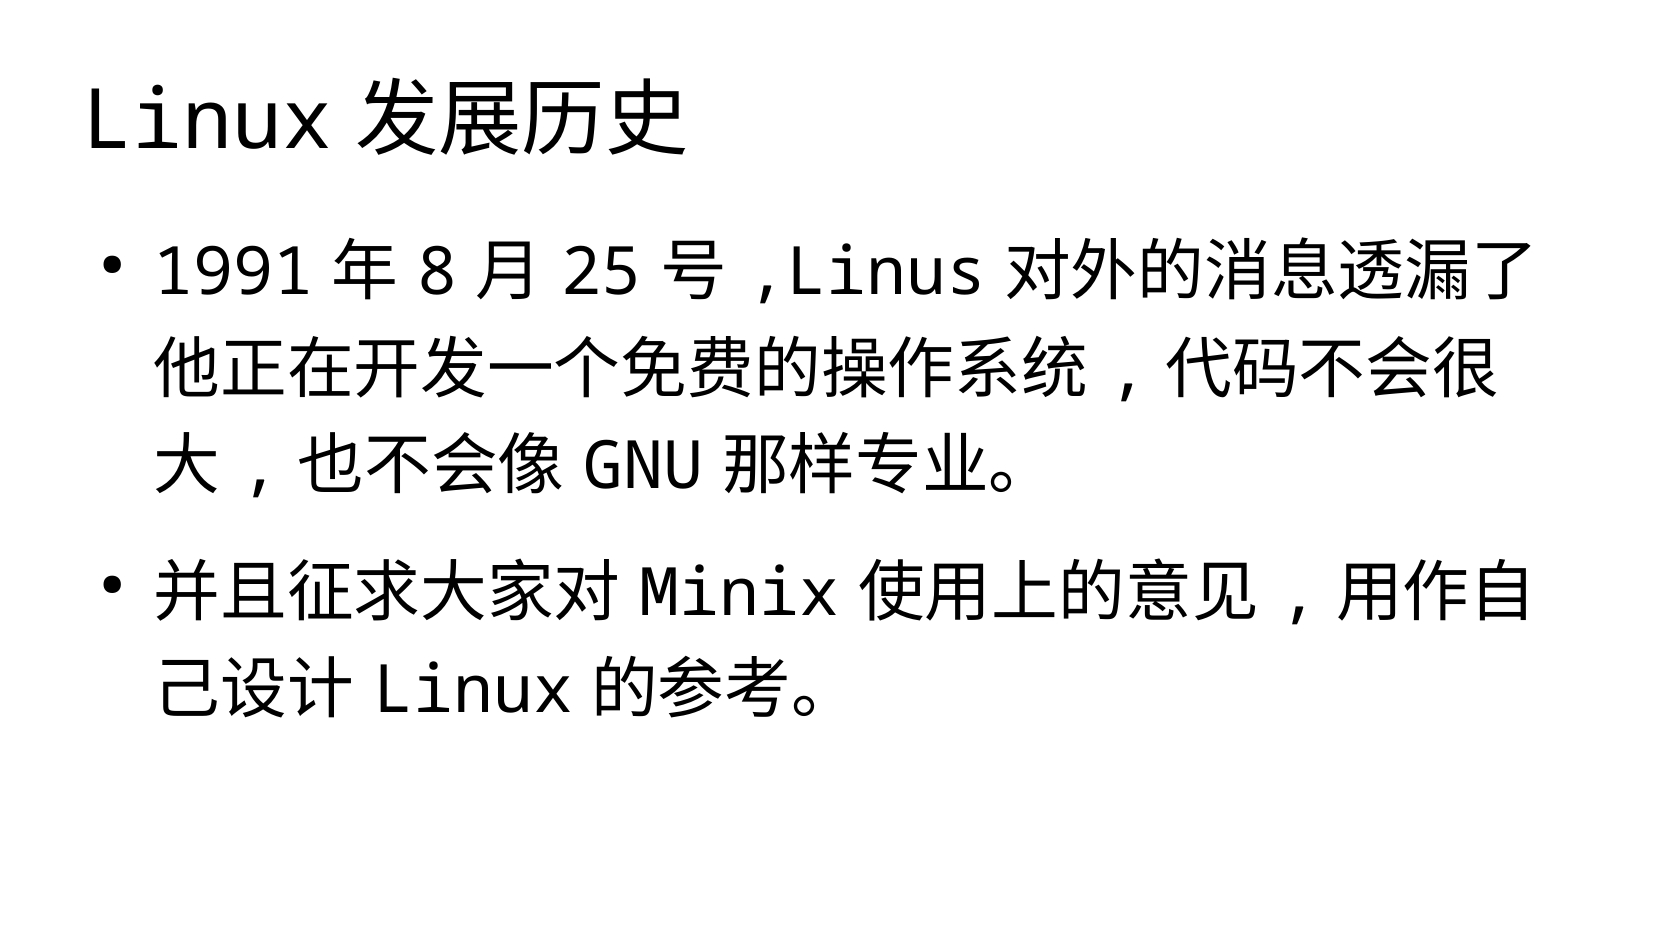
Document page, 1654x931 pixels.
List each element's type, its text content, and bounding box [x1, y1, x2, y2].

title Linux发展历史 [82, 37, 1571, 189]
list 1991年8月25号,Linus对外的消息透漏了他正在开发一个免费的操作系统,代码不会很大,也不会像GNU那样专业。 并且征求大家对Minix使用上的意见,用作自己设计Linux的参考。 [82, 217, 1571, 780]
